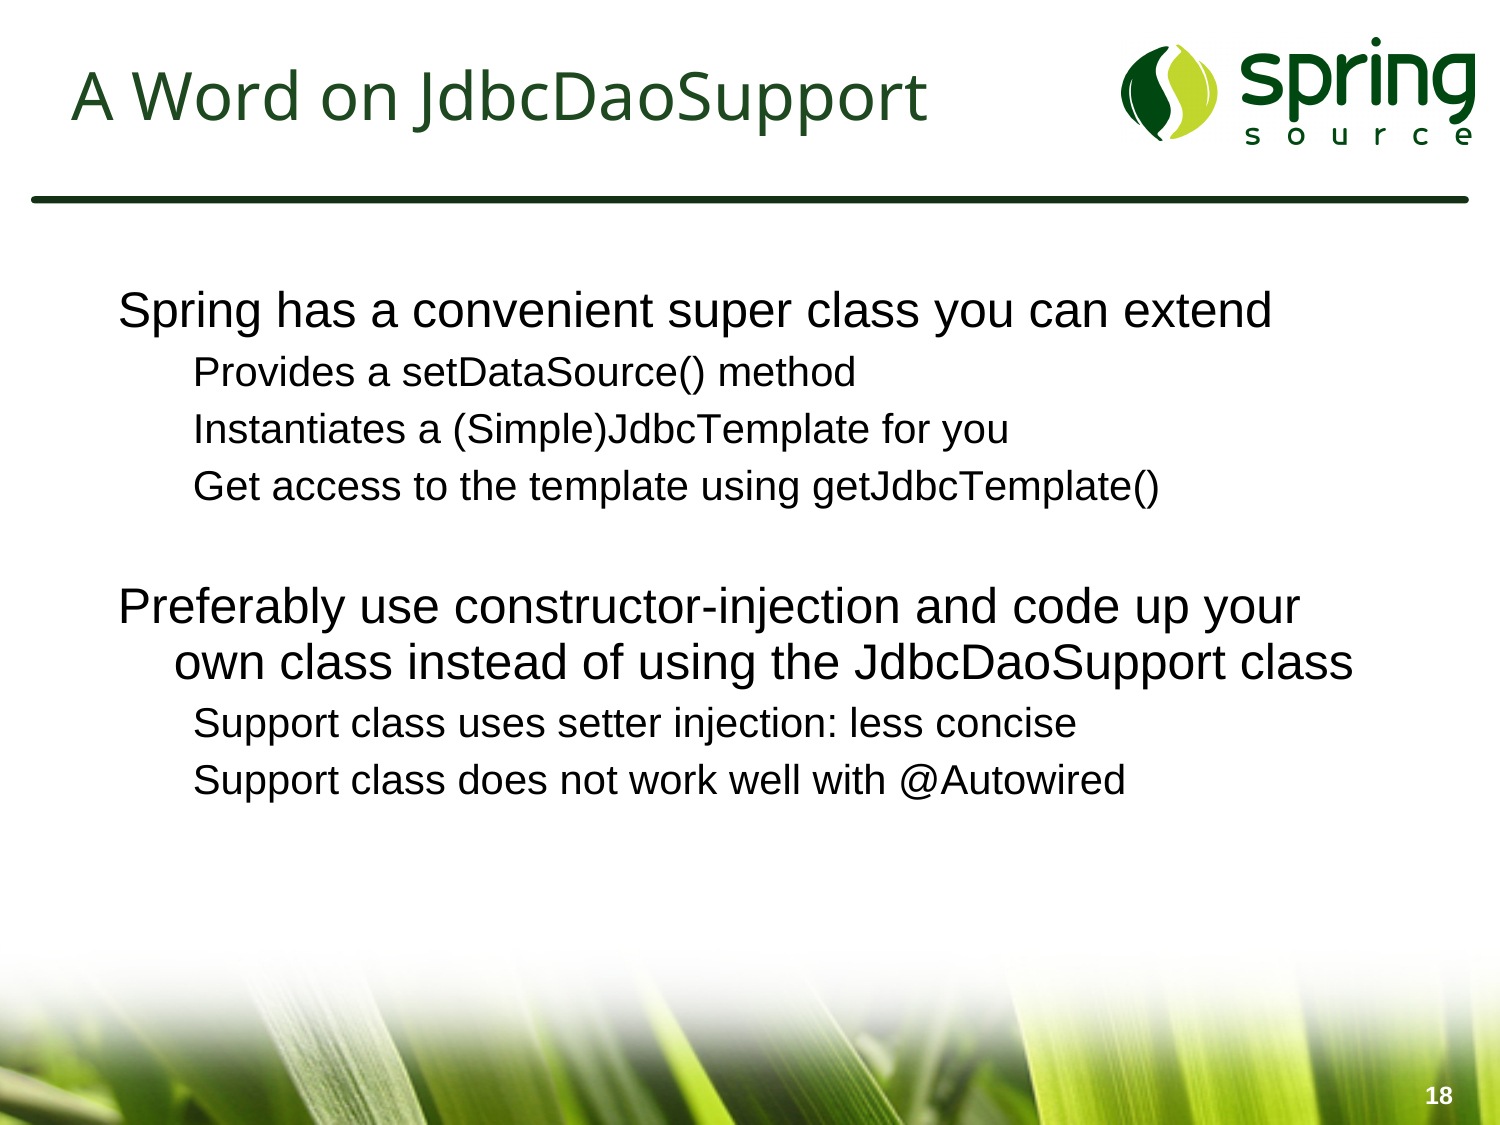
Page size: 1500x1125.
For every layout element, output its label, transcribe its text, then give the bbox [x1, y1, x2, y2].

title A Word on JdbcDaoSupport [56, 13, 1089, 176]
picture [0, 944, 1500, 1125]
picture [1121, 37, 1475, 145]
list Spring has a convenient super class you can extend Provides a setDataSource() method Instantiates a (Simple)JdbcTemplate for you Get access to the template using getJdbcTemplate() Preferably use constructor-injection and code up your own class instead of using the JdbcDaoSupport class Support class uses setter injection: less concise Support class does not work well with @Autowired [103, 275, 1394, 938]
